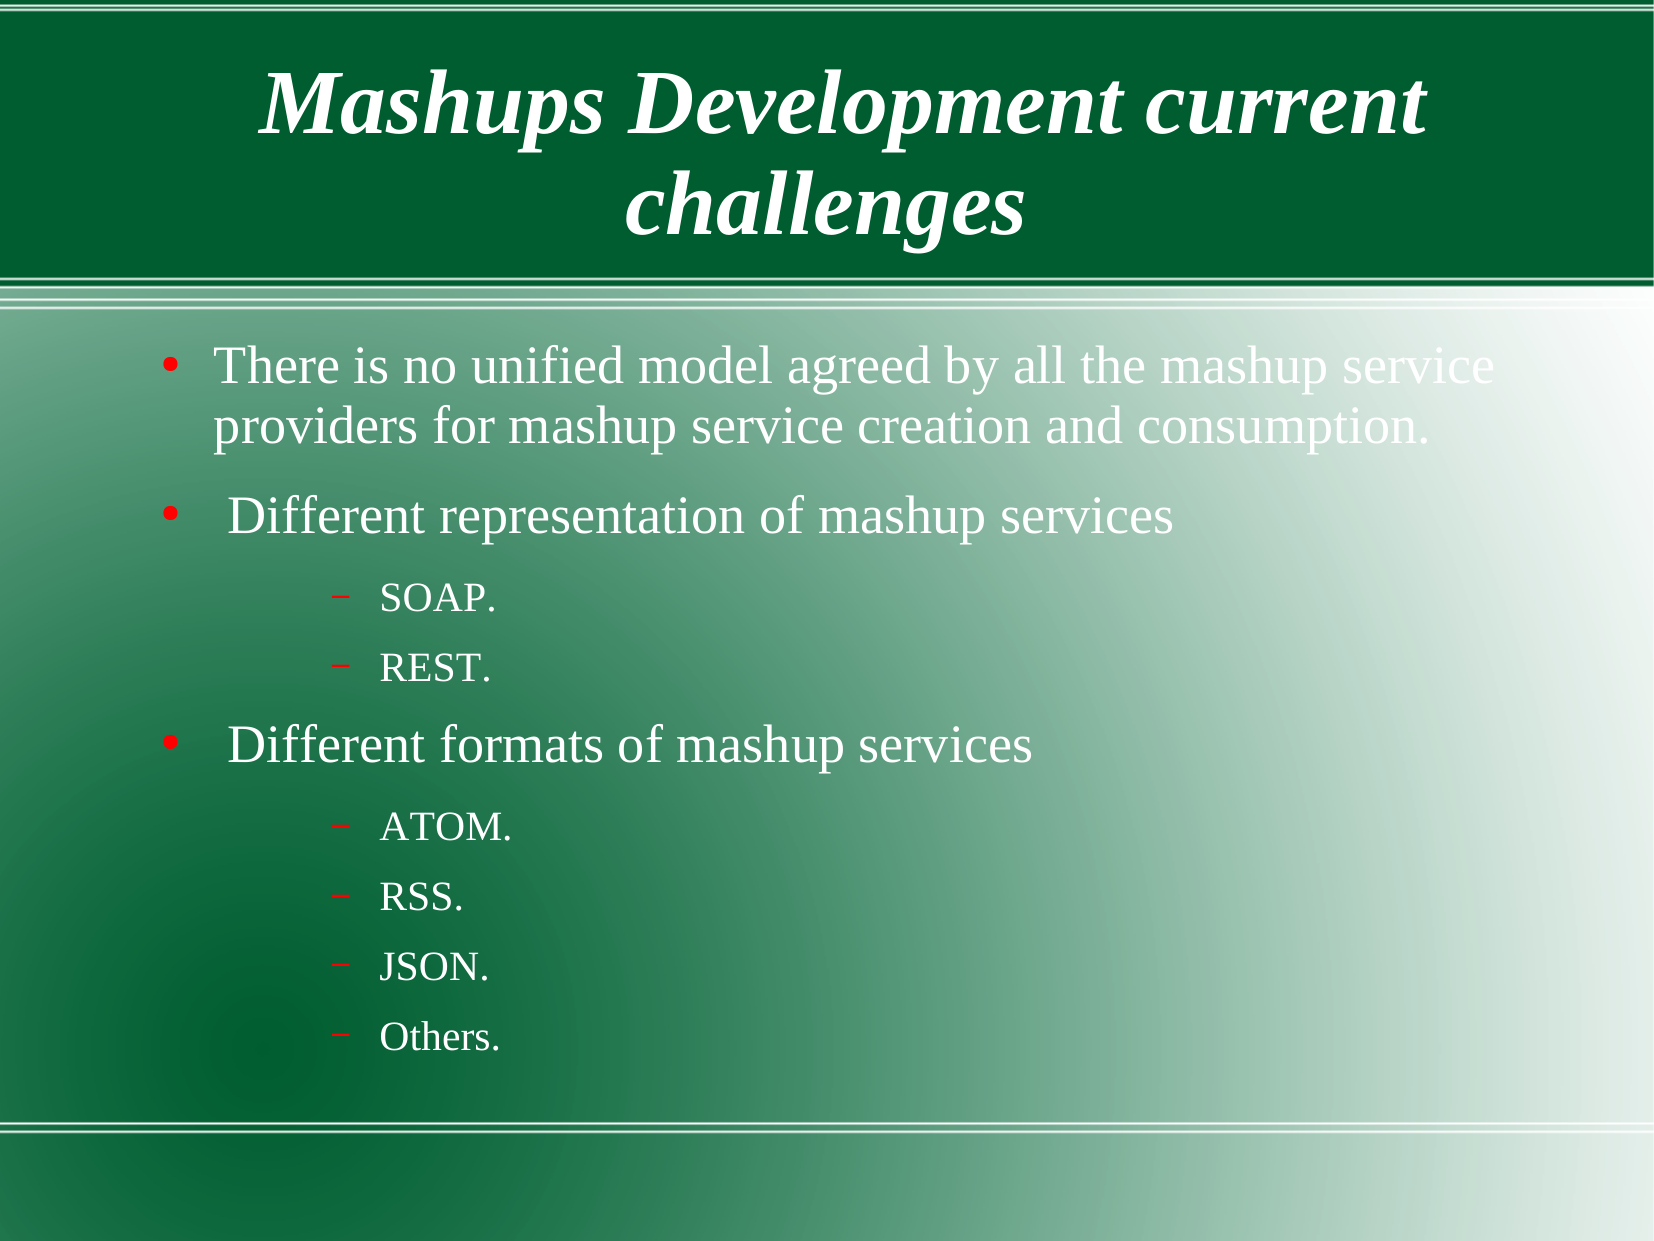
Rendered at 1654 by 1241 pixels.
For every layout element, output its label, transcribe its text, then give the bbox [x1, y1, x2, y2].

picture [0, 0, 1654, 1241]
list There is no unified model agreed by all the mashup service providers for mashup service creation and consumption. Different representation of mashup services SOAP. REST. Different formats of mashup services ATOM. RSS. JSON. Others. [143, 335, 1534, 1117]
title Mashups Development current challenges [82, 49, 1571, 257]
